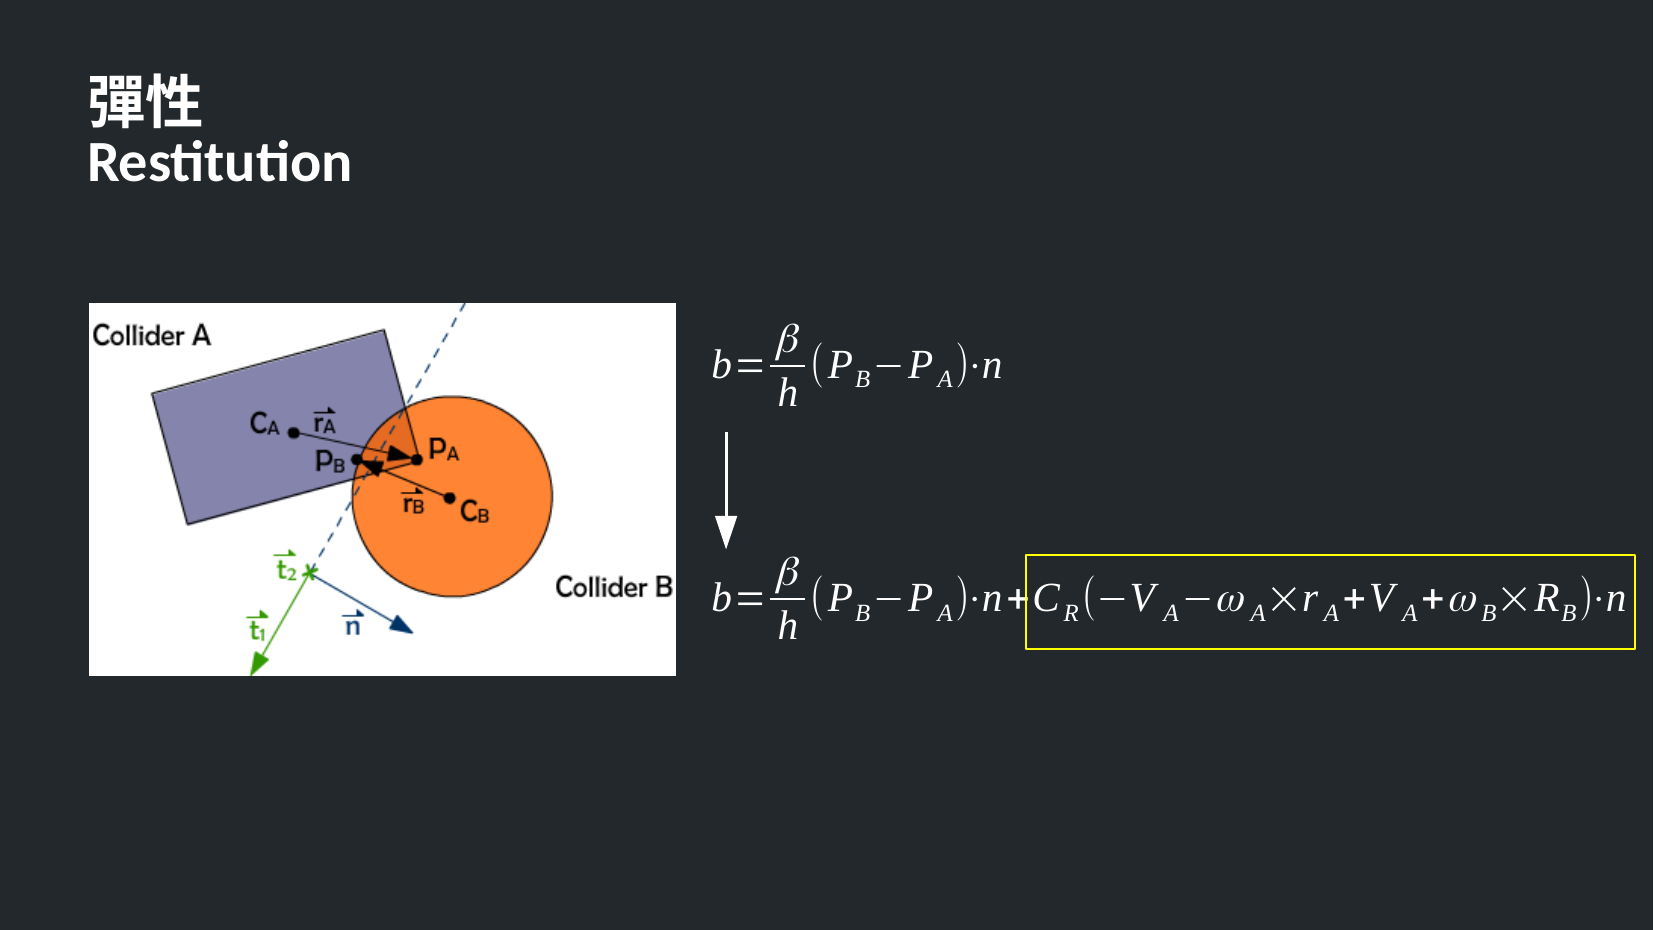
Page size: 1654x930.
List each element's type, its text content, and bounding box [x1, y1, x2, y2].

chart [705, 321, 1010, 416]
text_box [1025, 555, 1636, 649]
picture [89, 303, 676, 676]
text_box 彈性 Restitution [72, 72, 916, 210]
chart [705, 555, 1025, 649]
